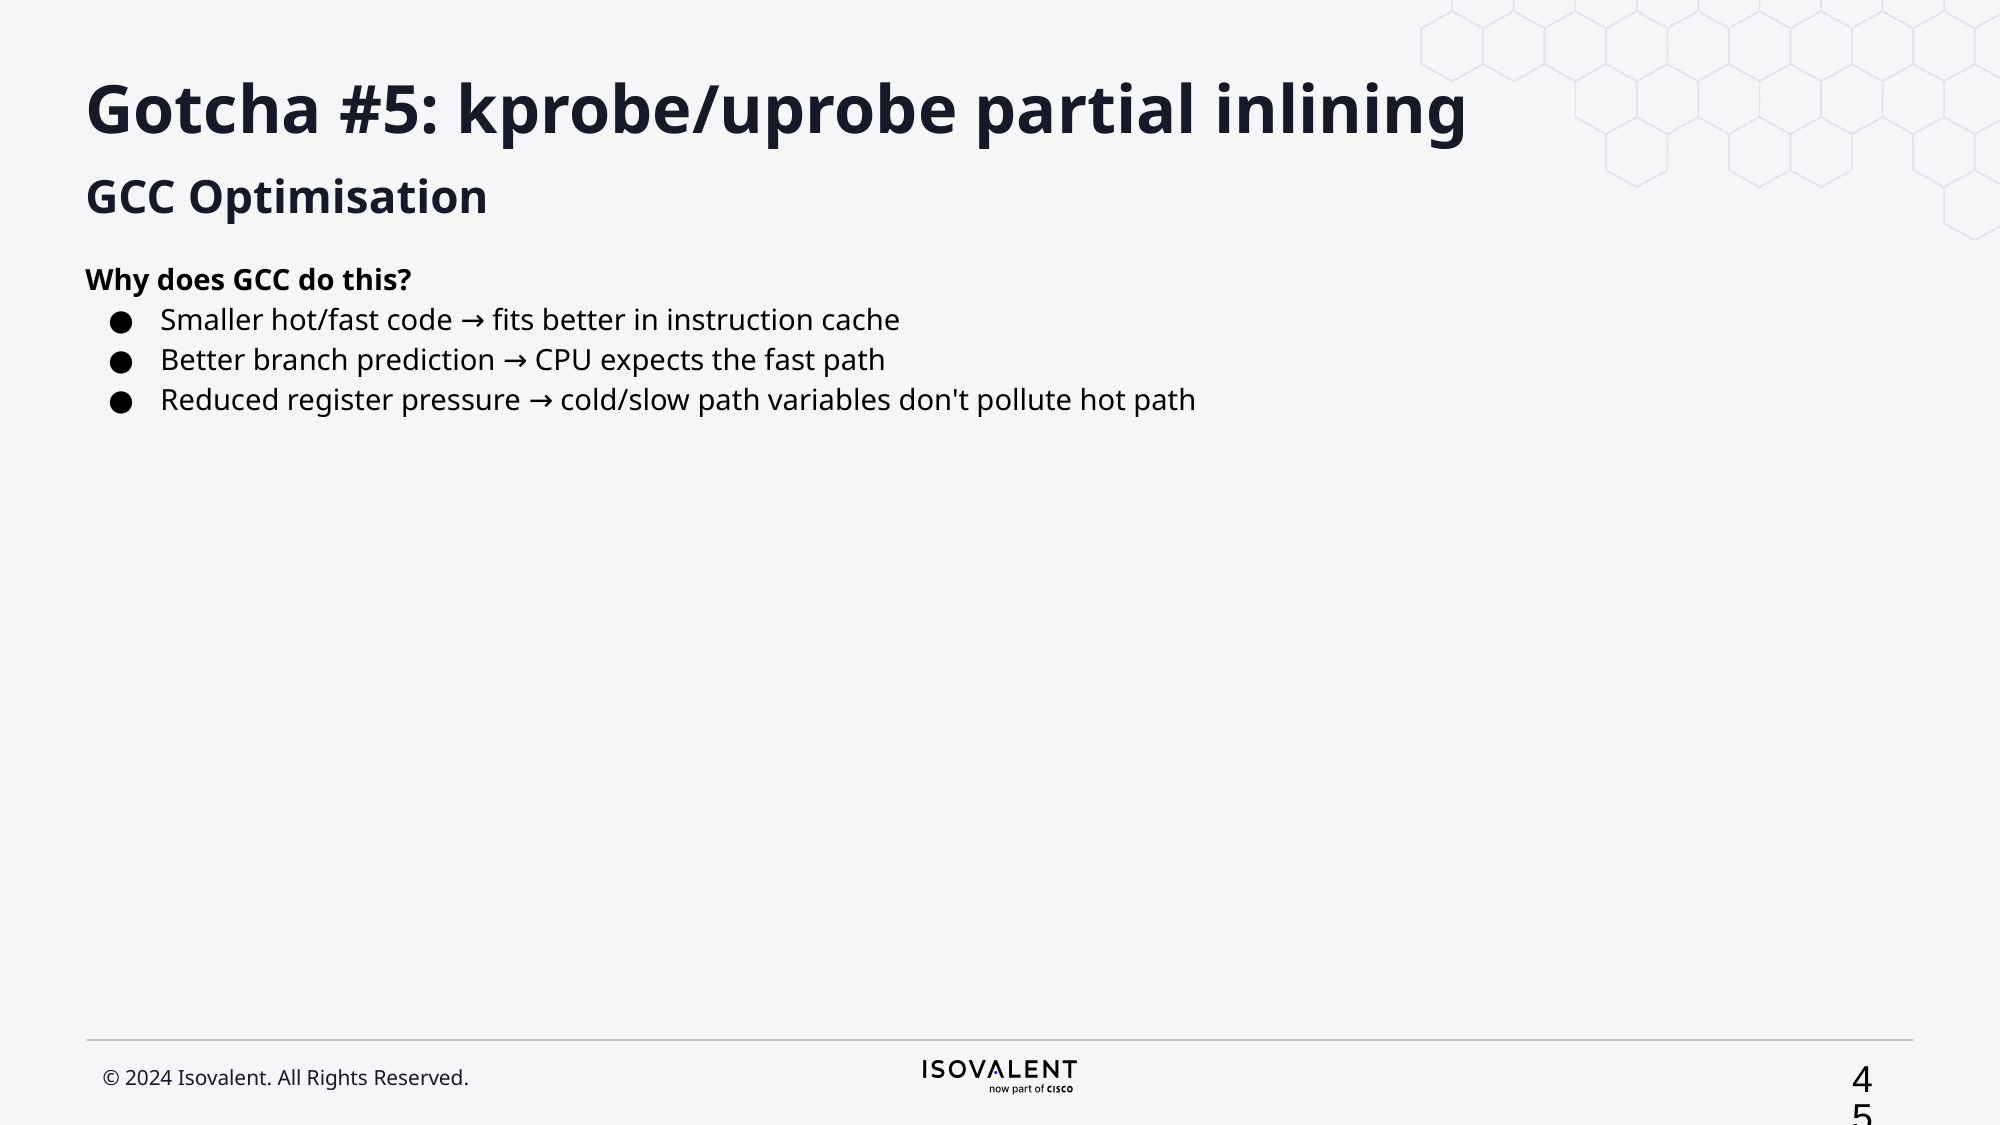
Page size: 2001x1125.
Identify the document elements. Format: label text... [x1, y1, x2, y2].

picture [0, 0, 2000, 1125]
text_box Why does GCC do this? Smaller hot/fast code → fits better in instruction cache Better branch prediction → CPU expects the fast path Reduced register pressure → cold/slow path variables don't pollute hot path [70, 241, 1456, 974]
list Gotcha #5: kprobe/uprobe partial inlining GCC Optimisation [70, 59, 1488, 157]
